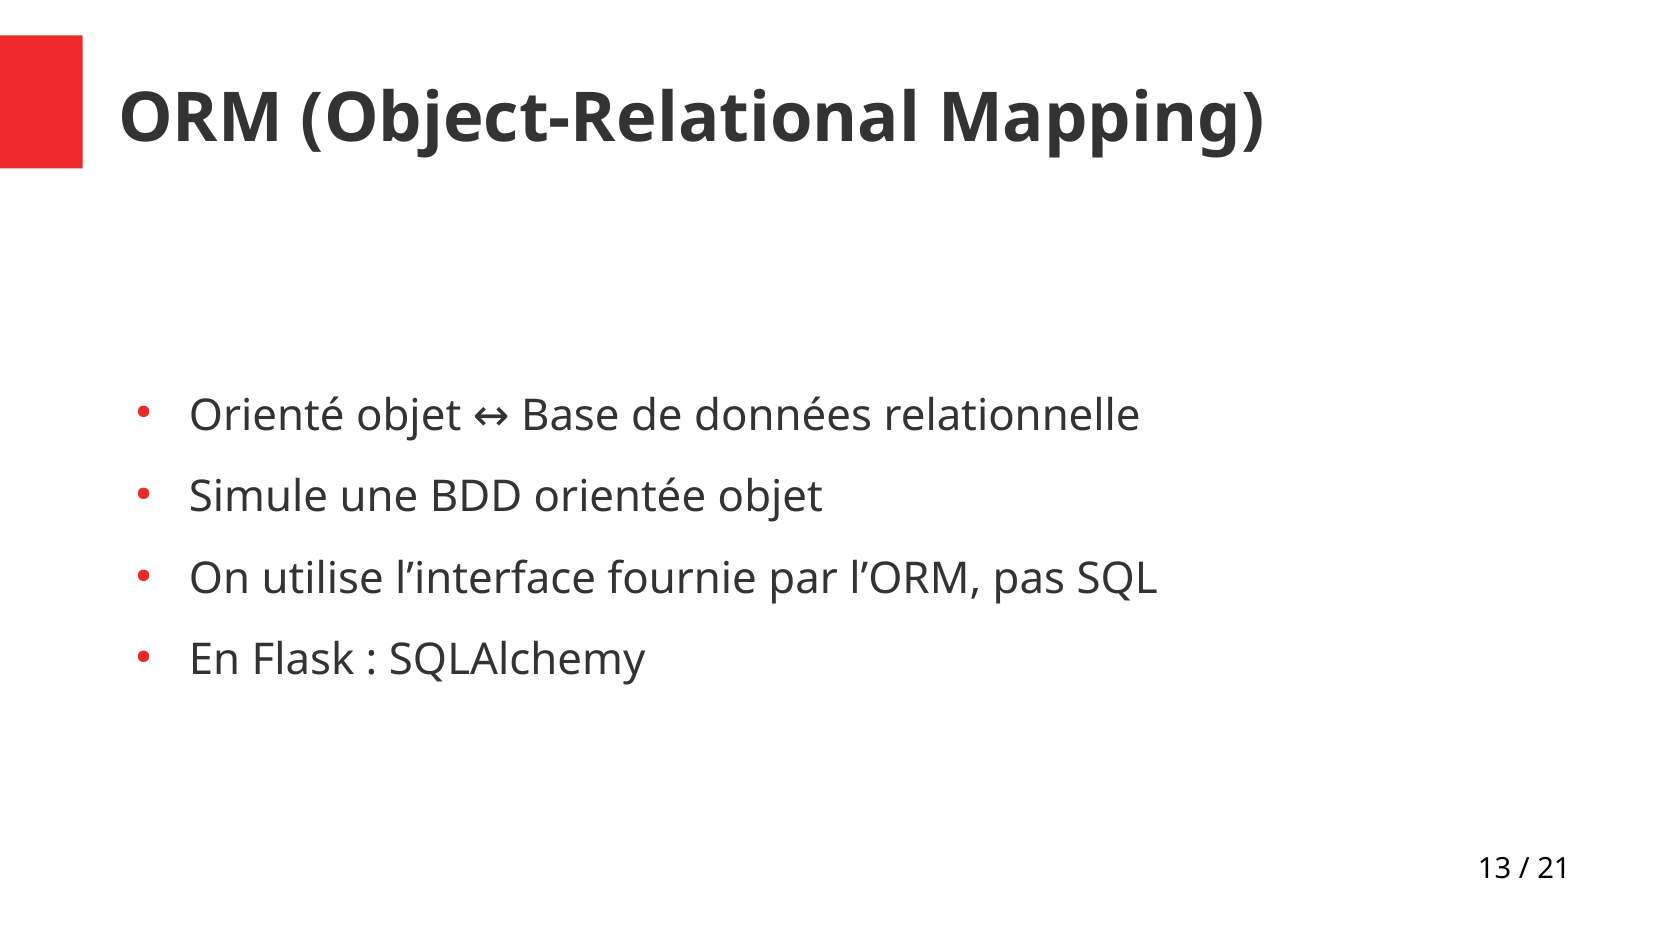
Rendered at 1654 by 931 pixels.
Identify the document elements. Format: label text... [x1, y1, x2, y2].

list Orienté objet ↔ Base de données relationnelle Simule une BDD orientée objet On utilise l’interface fournie par l’ORM, pas SQL En Flask : SQLAlchemy [118, 265, 1536, 806]
title ORM (Object-Relational Mapping) [118, 37, 1571, 193]
